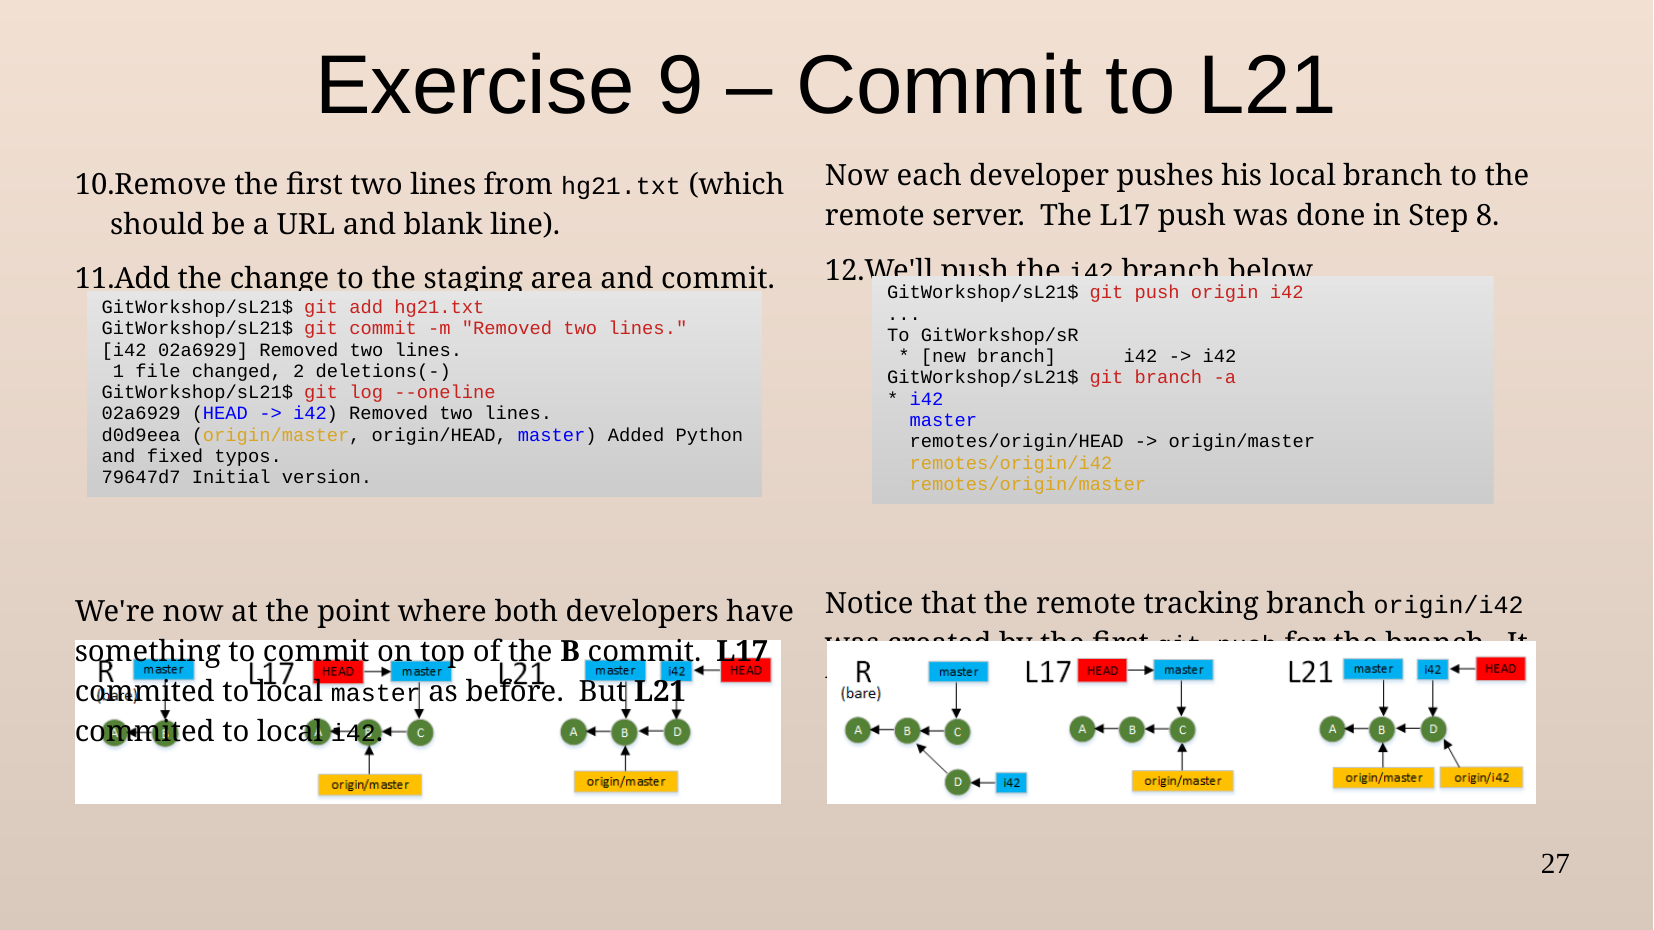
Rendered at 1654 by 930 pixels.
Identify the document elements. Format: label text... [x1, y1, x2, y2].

picture [585, 682, 591, 689]
text_box GitWorkshop/sL21$ git push origin i42 ... To GitWorkshop/sR * [new branch] i42 -> i42 GitWorkshop/sL21$ git branch -a * i42 master remotes/origin/HEAD -> origin/master remotes/origin/i42 remotes/origin/master [872, 276, 1494, 504]
picture [585, 691, 592, 700]
picture [75, 663, 781, 804]
picture [827, 641, 1536, 804]
text_box GitWorkshop/sL21$ git add hg21.txt GitWorkshop/sL21$ git commit -m "Removed two lines." [i42 02a6929] Removed two lines. 1 file changed, 2 deletions(-) GitWorkshop/sL21$ git log --oneline 02a6929 (HEAD -> i42) Removed two lines. d0d9eea (origin/master, origin/HEAD, master) Added Python and fixed typos. 79647d7 Initial version. [86, 290, 762, 497]
text_box Remove the first two lines from hg21.txt (which should be a URL and blank line). Add the change to the staging area and commit. We're now at the point where both developers have something to commit on top of the B commit. L17 commited to local master as before. But L21 commited to local i42. [60, 155, 811, 663]
text_box Now each developer pushes his local branch to the remote server. The L17 push was done in Step 8. We'll push the i42 branch below. Notice that the remote tracking branch origin/i42 was created by the first git push for the branch. It tracks the remote i42 branch in R. [810, 147, 1591, 622]
title Exercise 9 – Commit to L21 [82, 19, 1571, 151]
